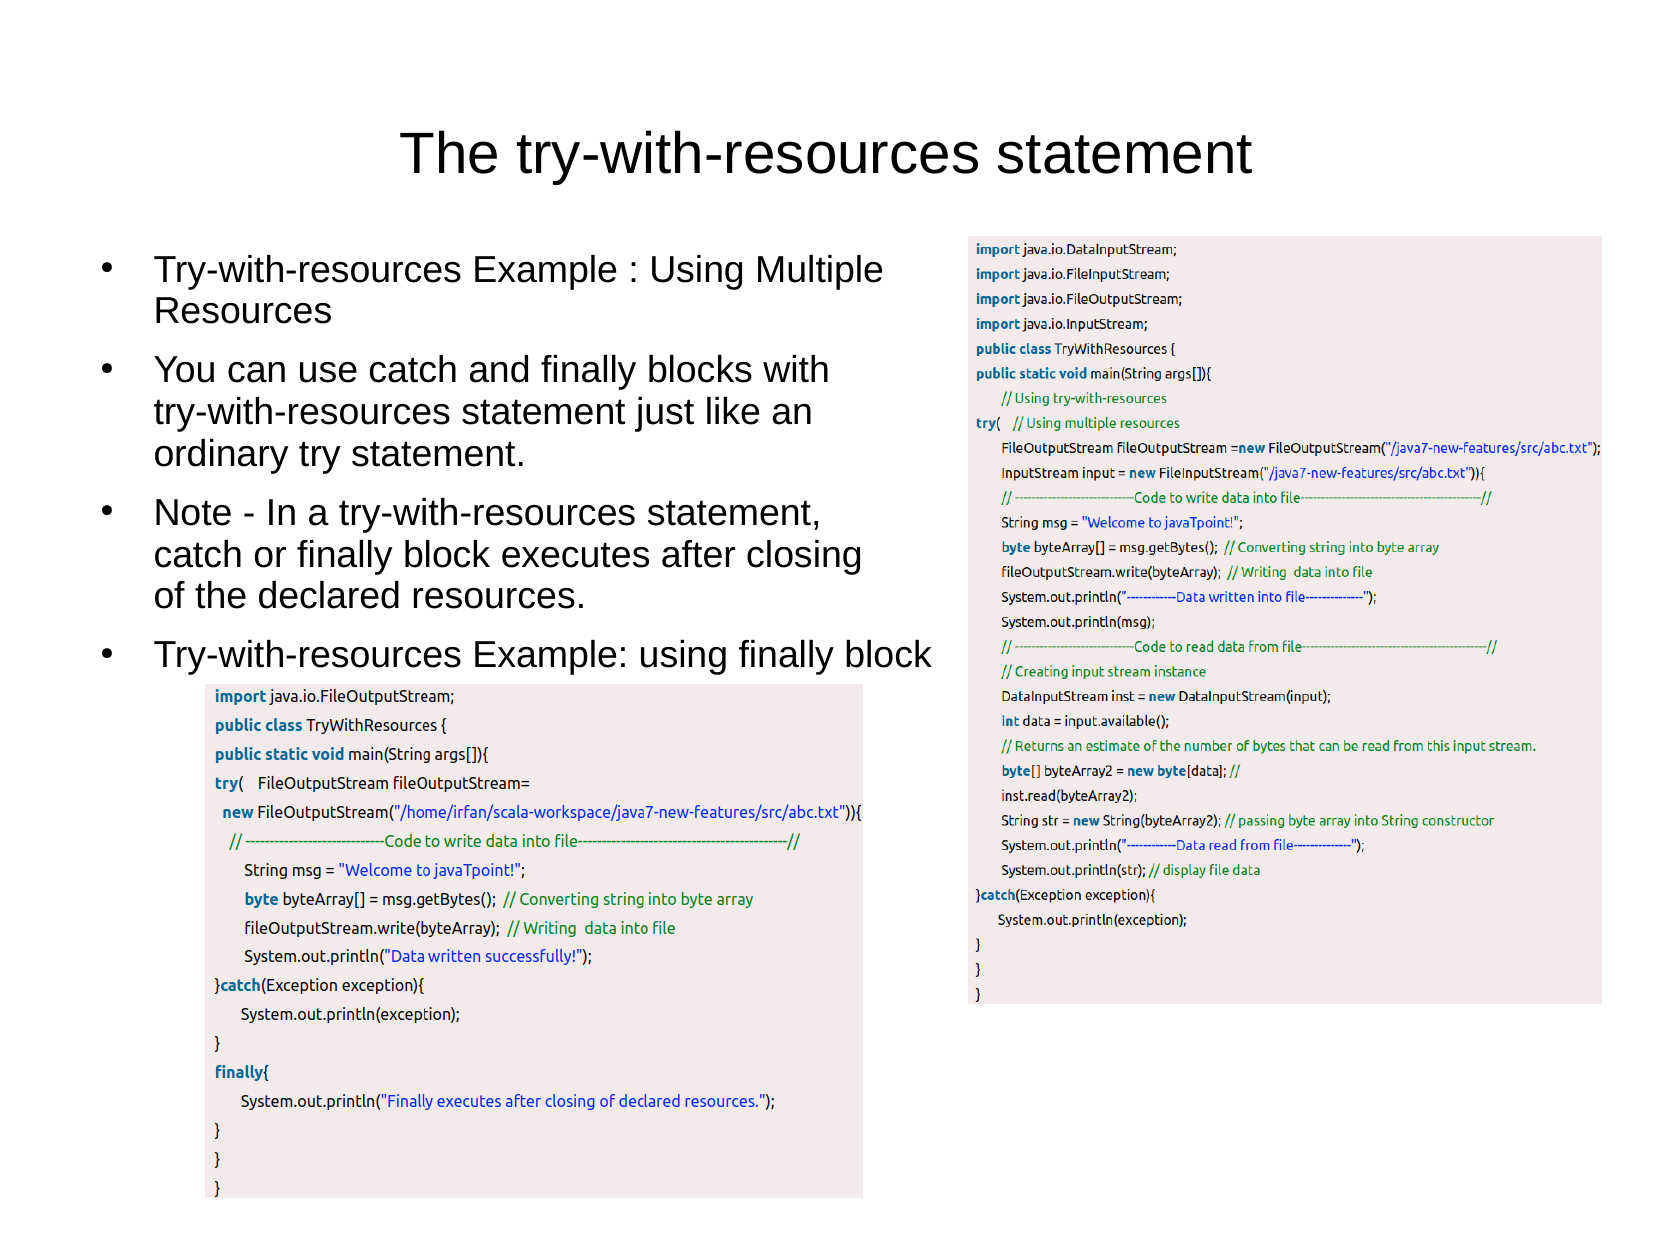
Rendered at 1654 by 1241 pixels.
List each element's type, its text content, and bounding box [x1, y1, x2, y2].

picture [968, 236, 1602, 1004]
title The try-with-resources statement [82, 49, 1571, 248]
list Try-with-resources Example : Using Multiple Resources You can use catch and finally blocks with try-with-resources statement just like an ordinary try statement. Note - In a try-with-resources statement, catch or finally block executes after closing of the declared resources. Try-with-resources Example: using finally block [82, 248, 1619, 1104]
picture [205, 684, 863, 1198]
